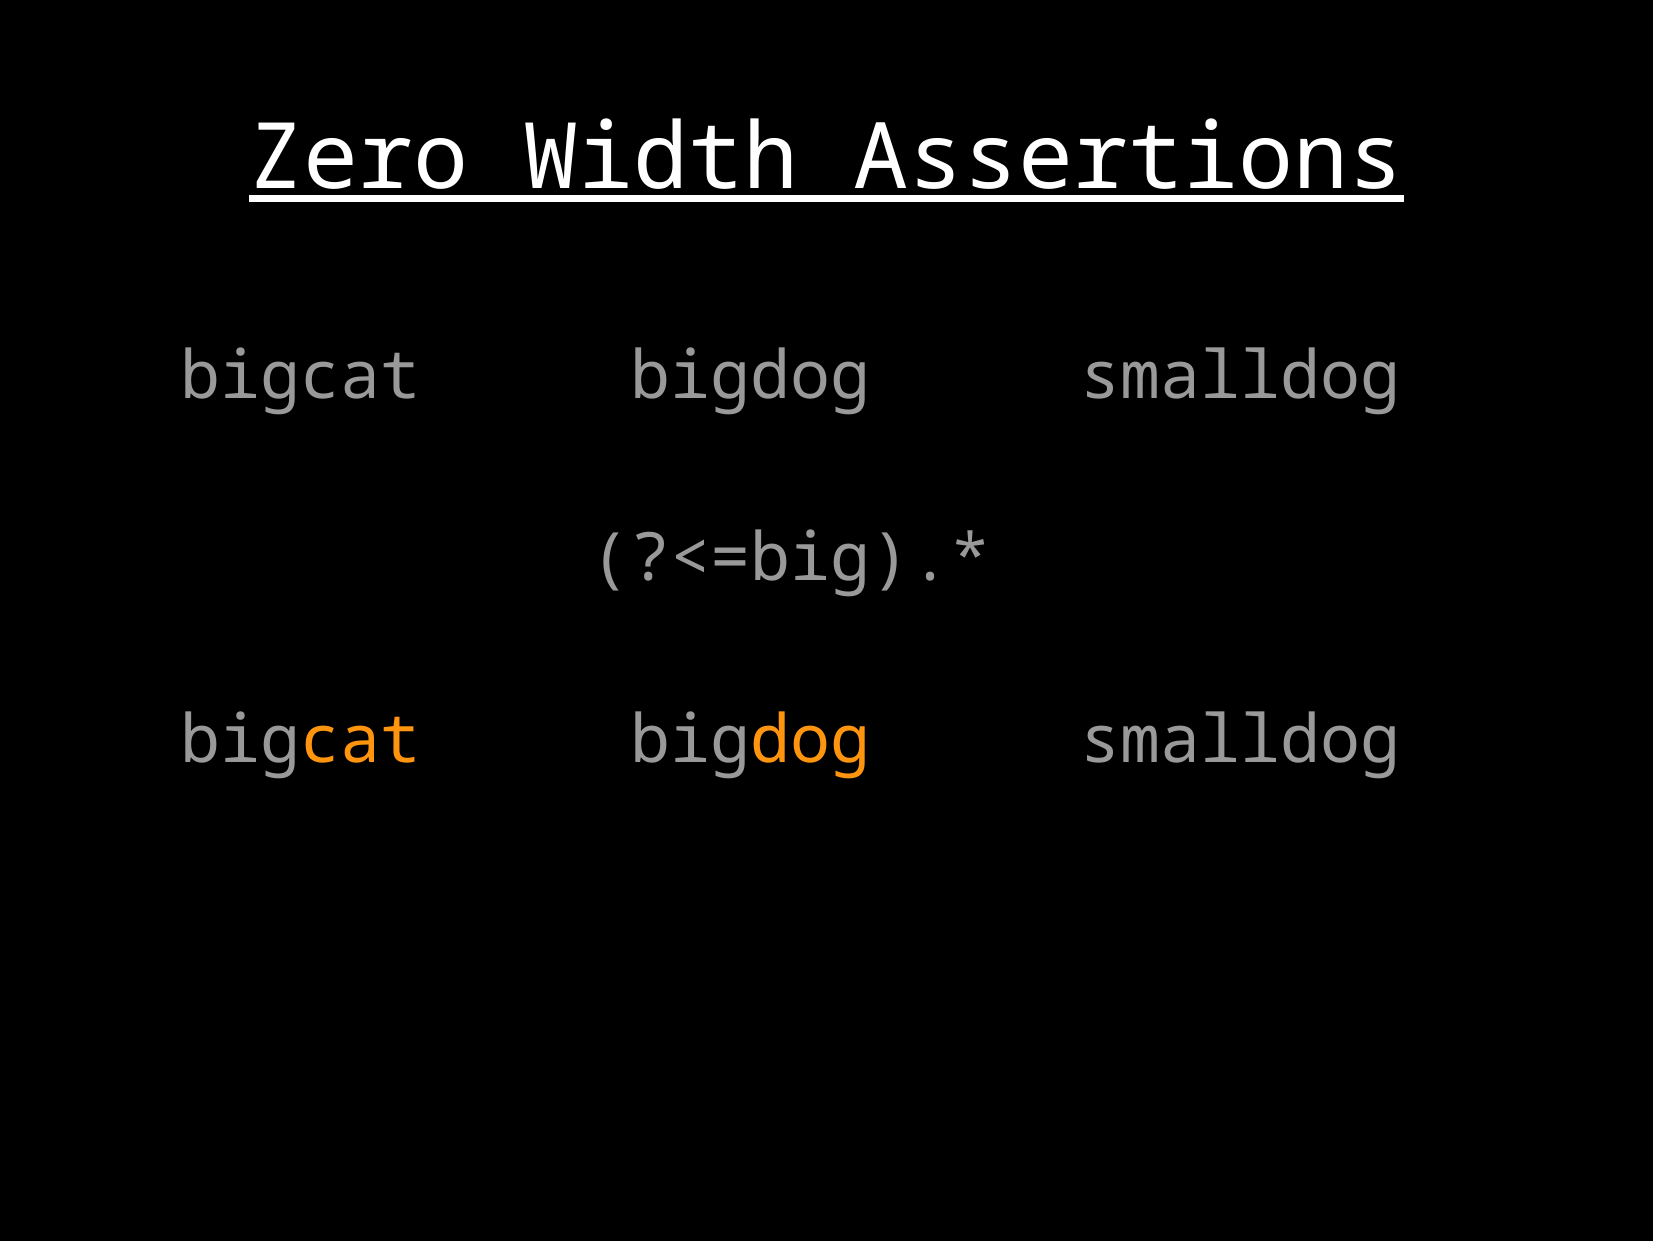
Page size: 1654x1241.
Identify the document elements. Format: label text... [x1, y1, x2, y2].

title Zero Width Assertions [82, 49, 1571, 257]
subtitle bigcat bigdog smalldog (?<=big).* bigcat bigdog smalldog [28, 285, 1517, 1006]
